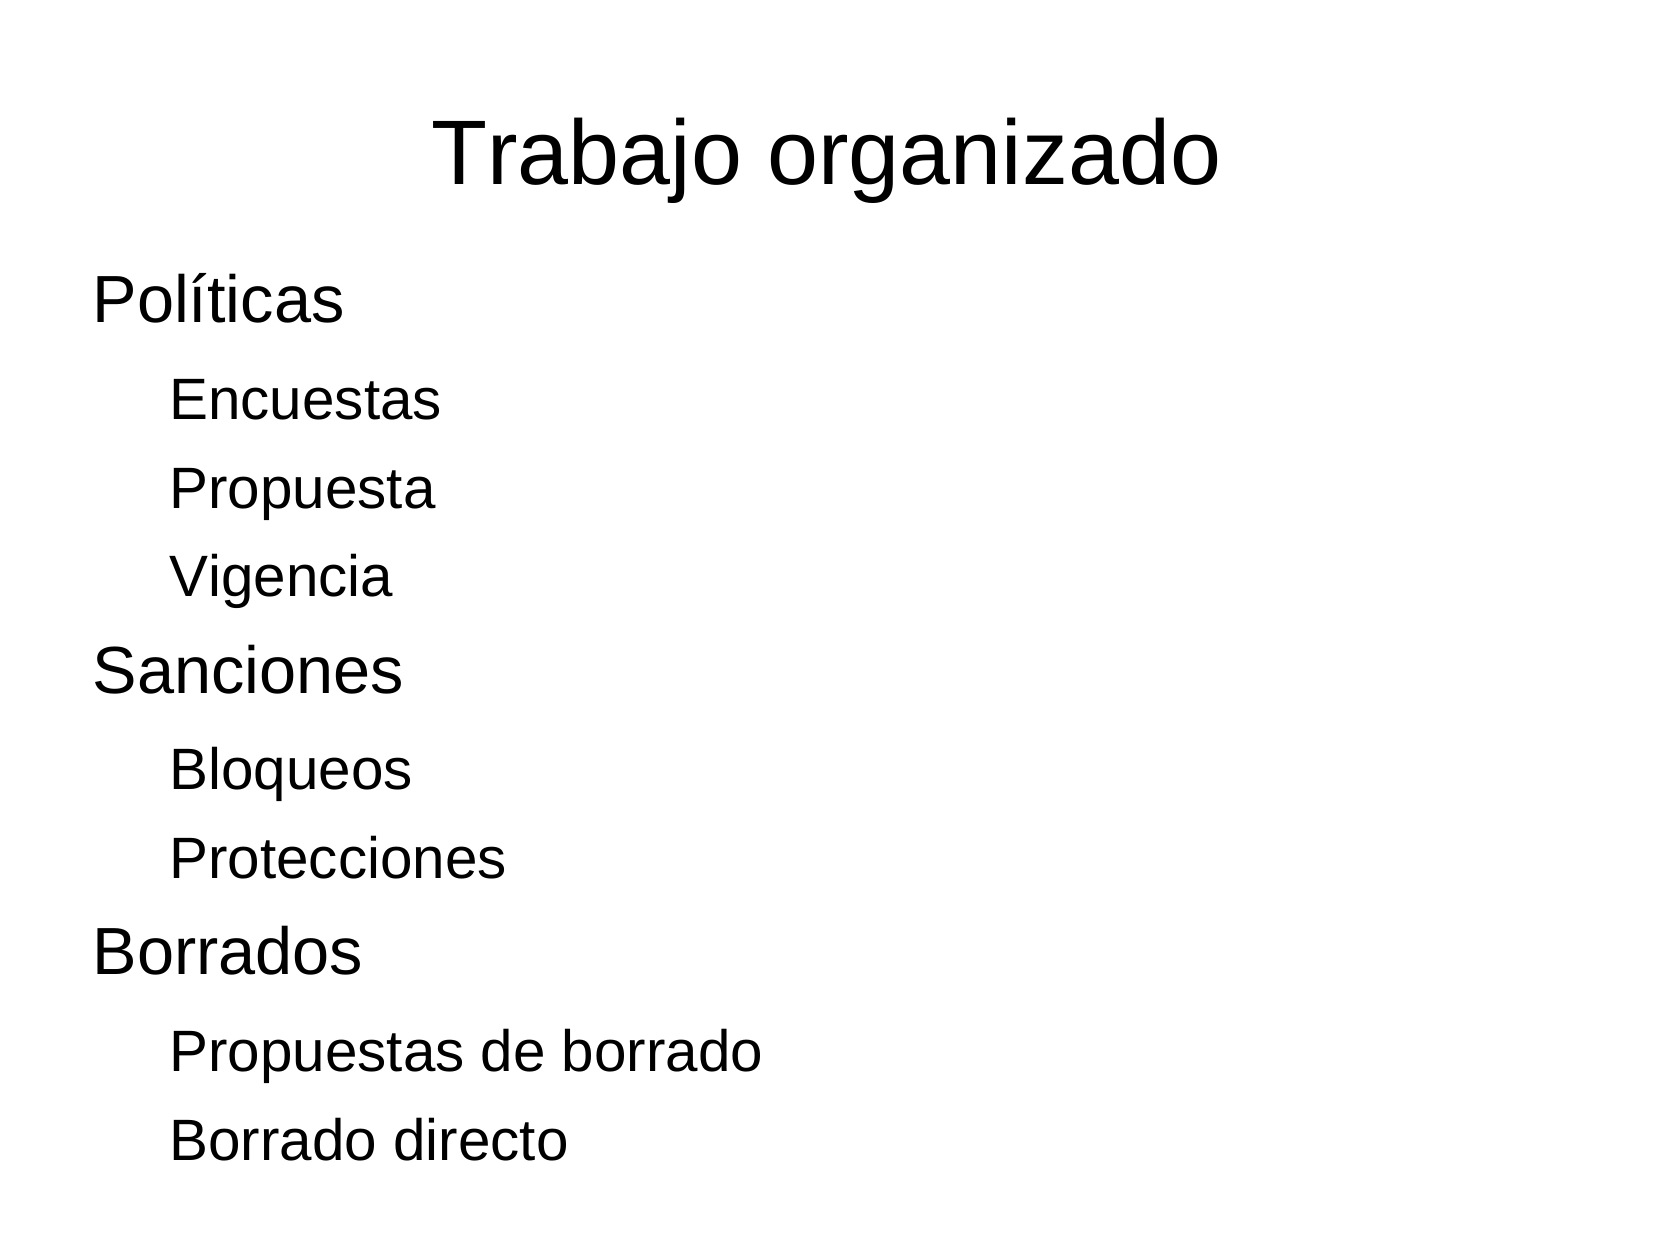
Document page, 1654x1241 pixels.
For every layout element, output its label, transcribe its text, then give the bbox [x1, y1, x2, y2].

list Políticas Encuestas Propuesta Vigencia Sanciones Bloqueos Protecciones Borrados Propuestas de borrado Borrado directo [75, 262, 1613, 1201]
title Trabajo organizado [82, 56, 1571, 250]
